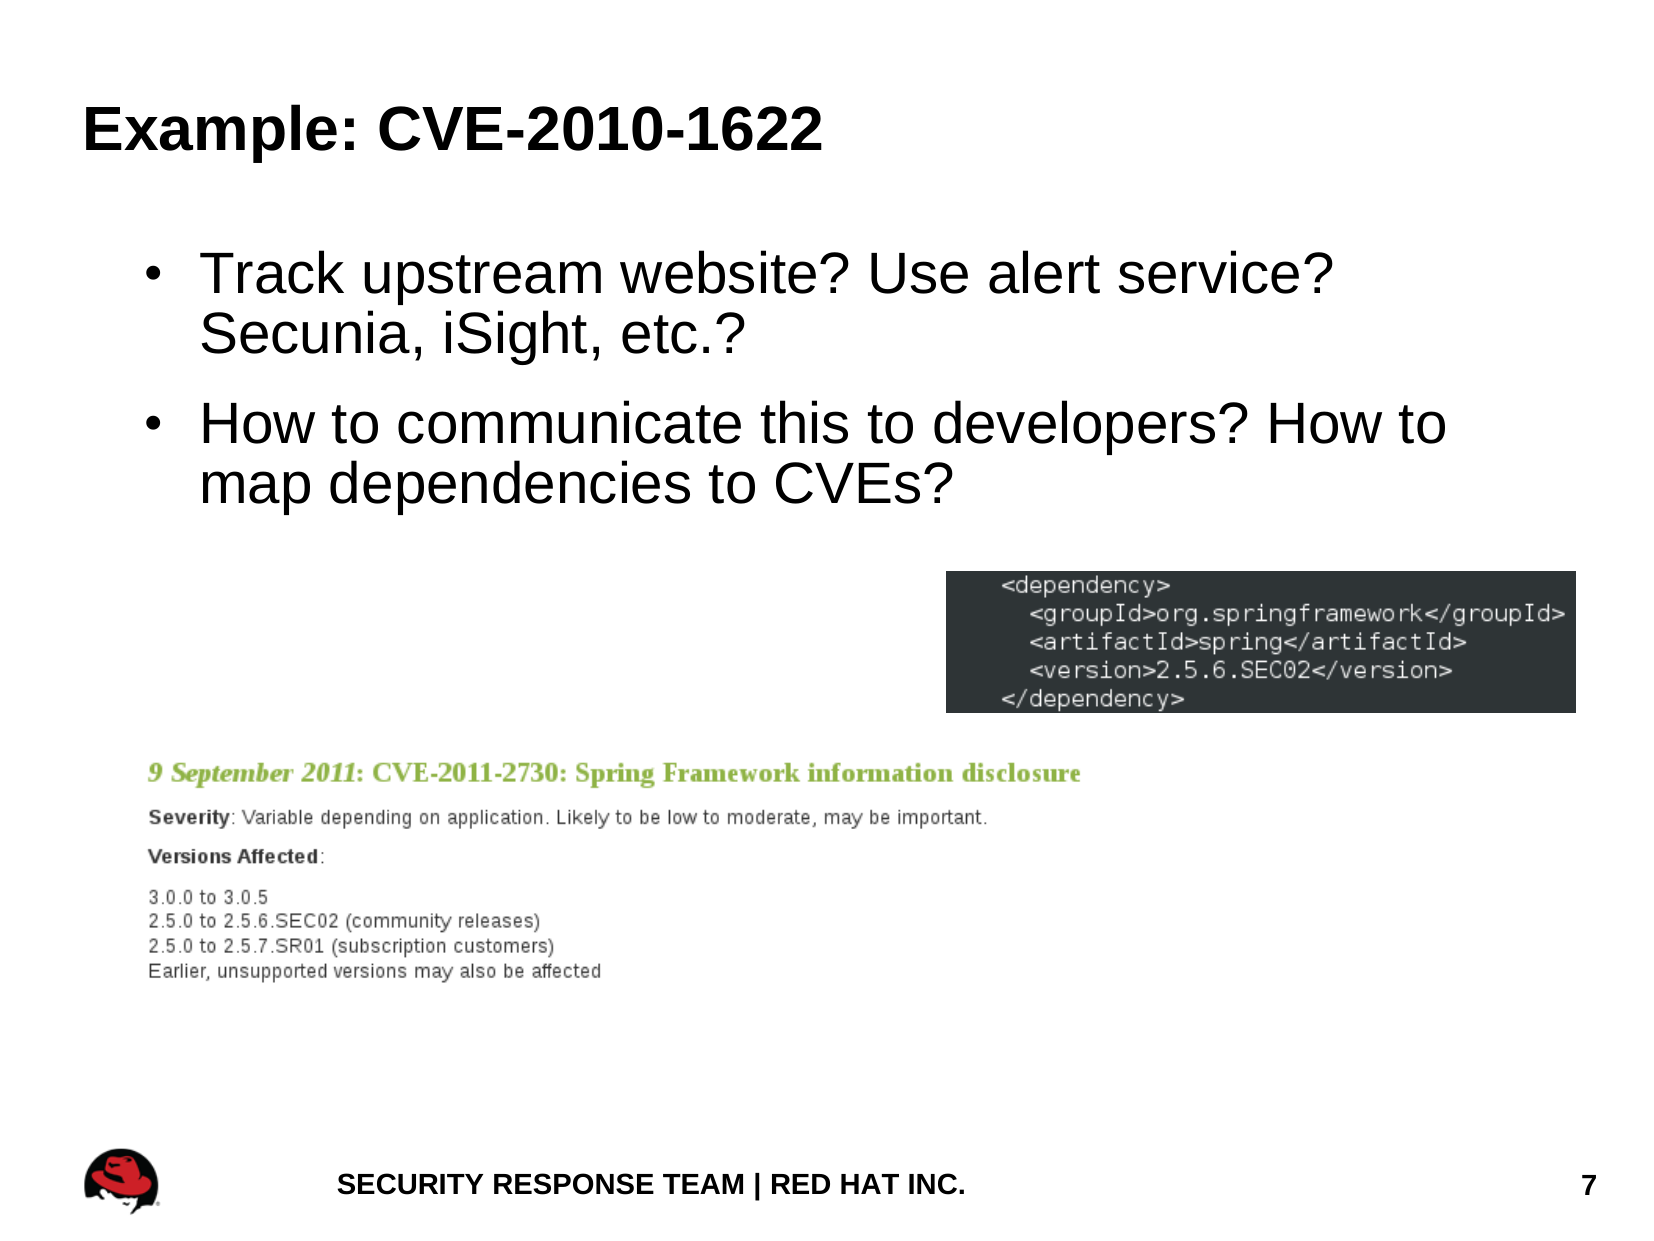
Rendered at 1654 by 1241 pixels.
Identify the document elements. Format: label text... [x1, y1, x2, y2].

picture [139, 749, 1163, 1000]
picture [946, 571, 1576, 713]
picture [83, 1146, 166, 1224]
list Track upstream website? Use alert service? Secunia, iSight, etc.? How to communicate this to developers? How to map dependencies to CVEs? [86, 244, 1575, 965]
title Example: CVE-2010-1622 [82, 37, 1571, 225]
